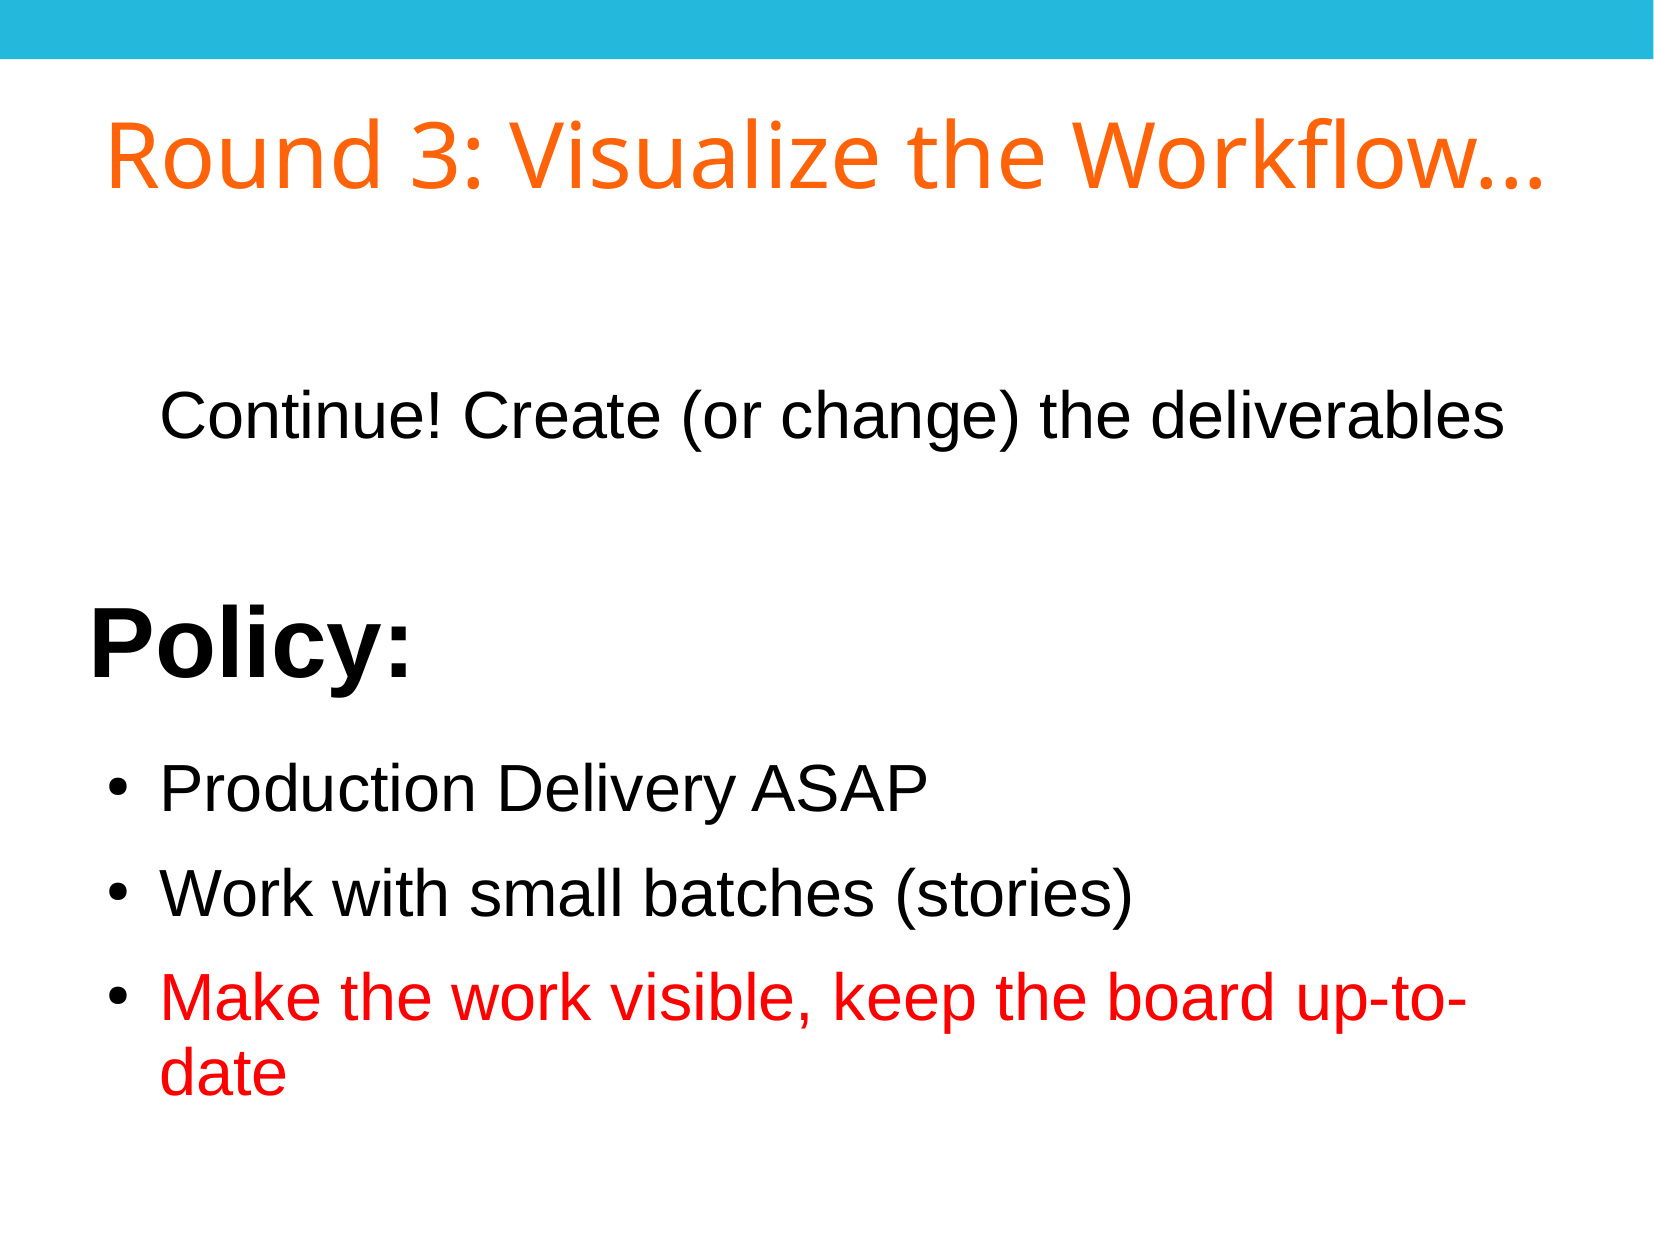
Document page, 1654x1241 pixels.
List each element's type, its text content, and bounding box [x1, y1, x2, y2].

list Continue! Create (or change) the deliverables Policy: Production Delivery ASAP Work with small batches (stories) Make the work visible, keep the board up-to-date [88, 377, 1577, 1205]
title Round 3: Visualize the Workflow... [82, 49, 1571, 257]
